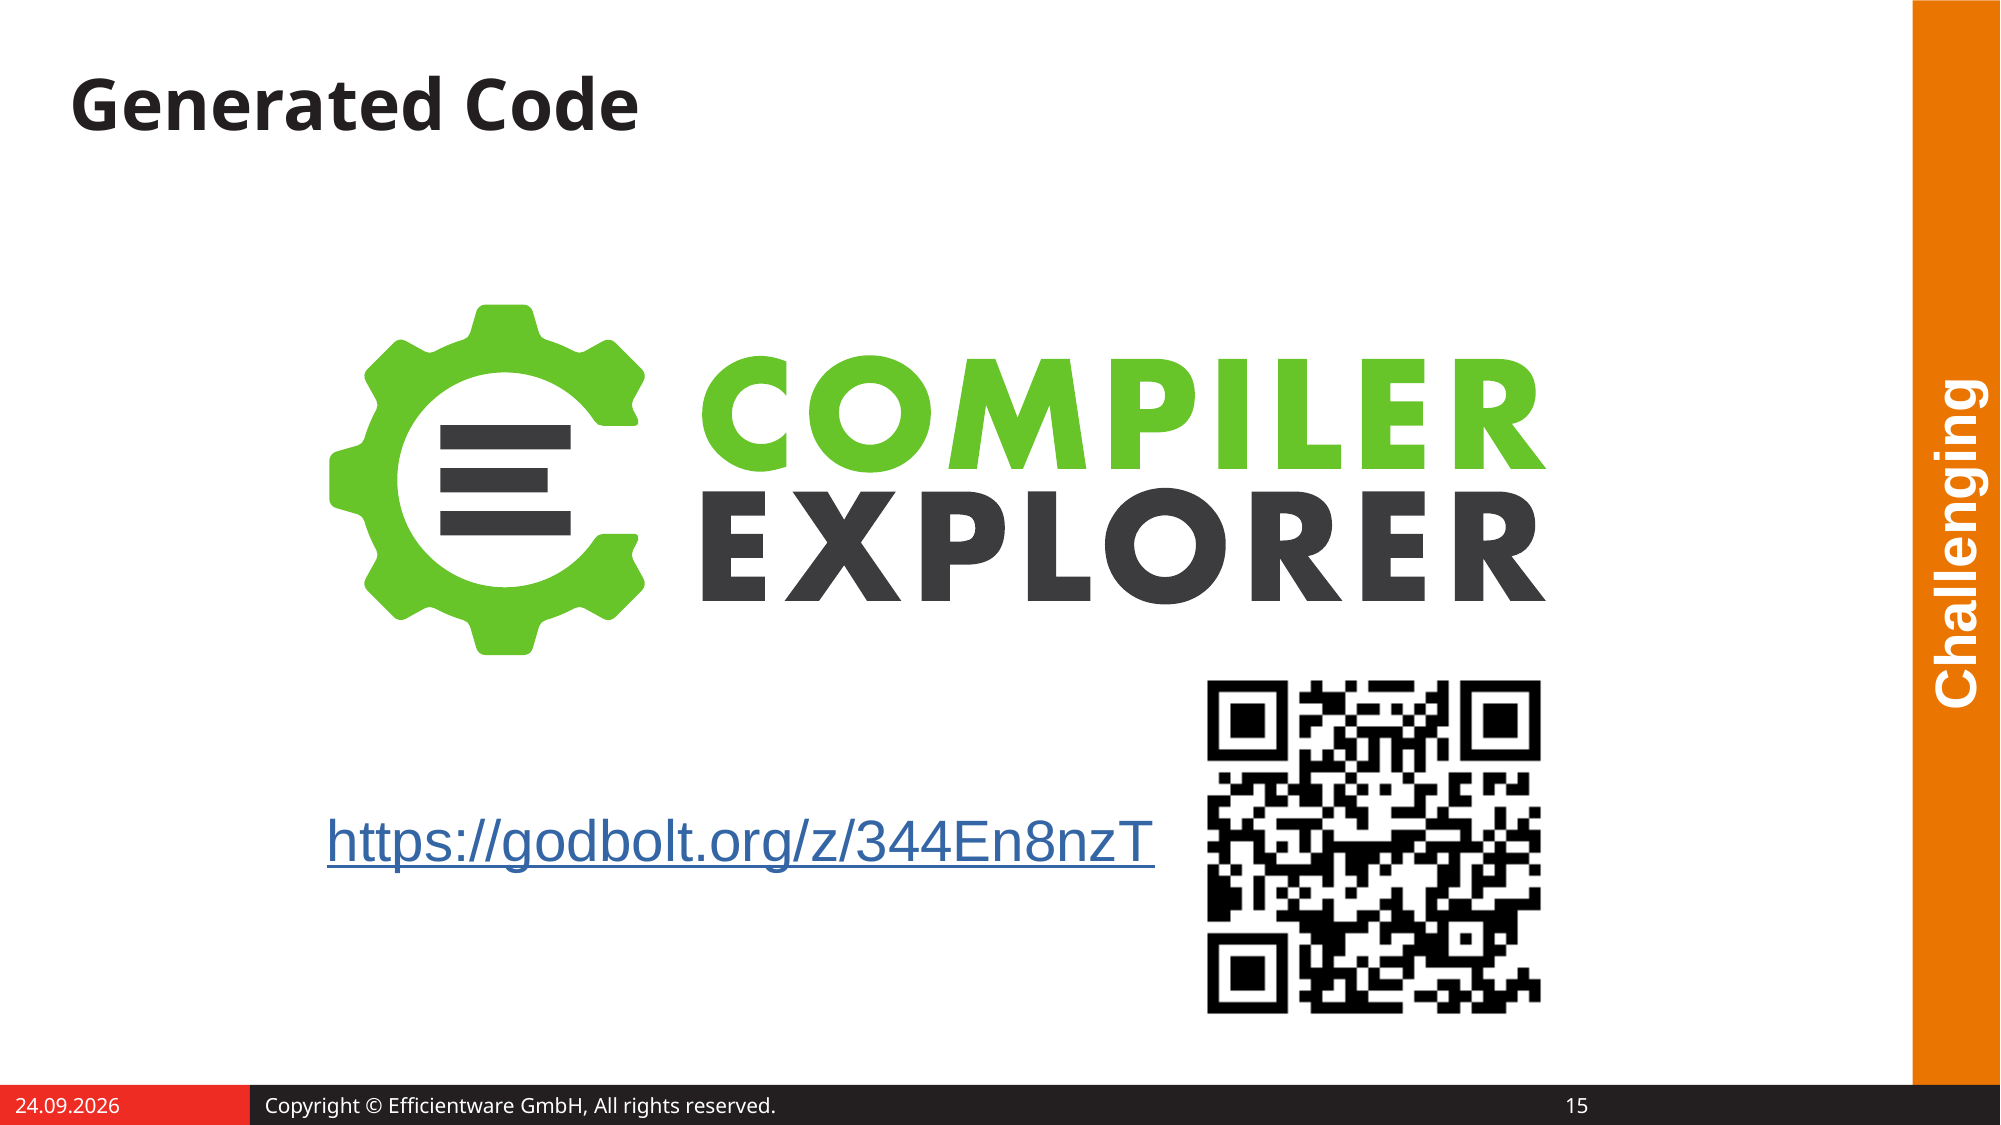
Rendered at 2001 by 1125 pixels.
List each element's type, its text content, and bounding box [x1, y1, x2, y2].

slide_number 30.10.2025 [0, 1084, 249, 1125]
text_box https://godbolt.org/z/344En8nzT [311, 801, 1162, 882]
text_box Challenging [1912, 0, 2000, 1084]
title Generated Code [55, 52, 1945, 156]
footer Copyright © Efficientware GmbH, All rights reserved. [249, 1084, 1550, 1125]
slide_number <number> [1550, 1084, 2000, 1125]
picture [38, 0, 1838, 1060]
